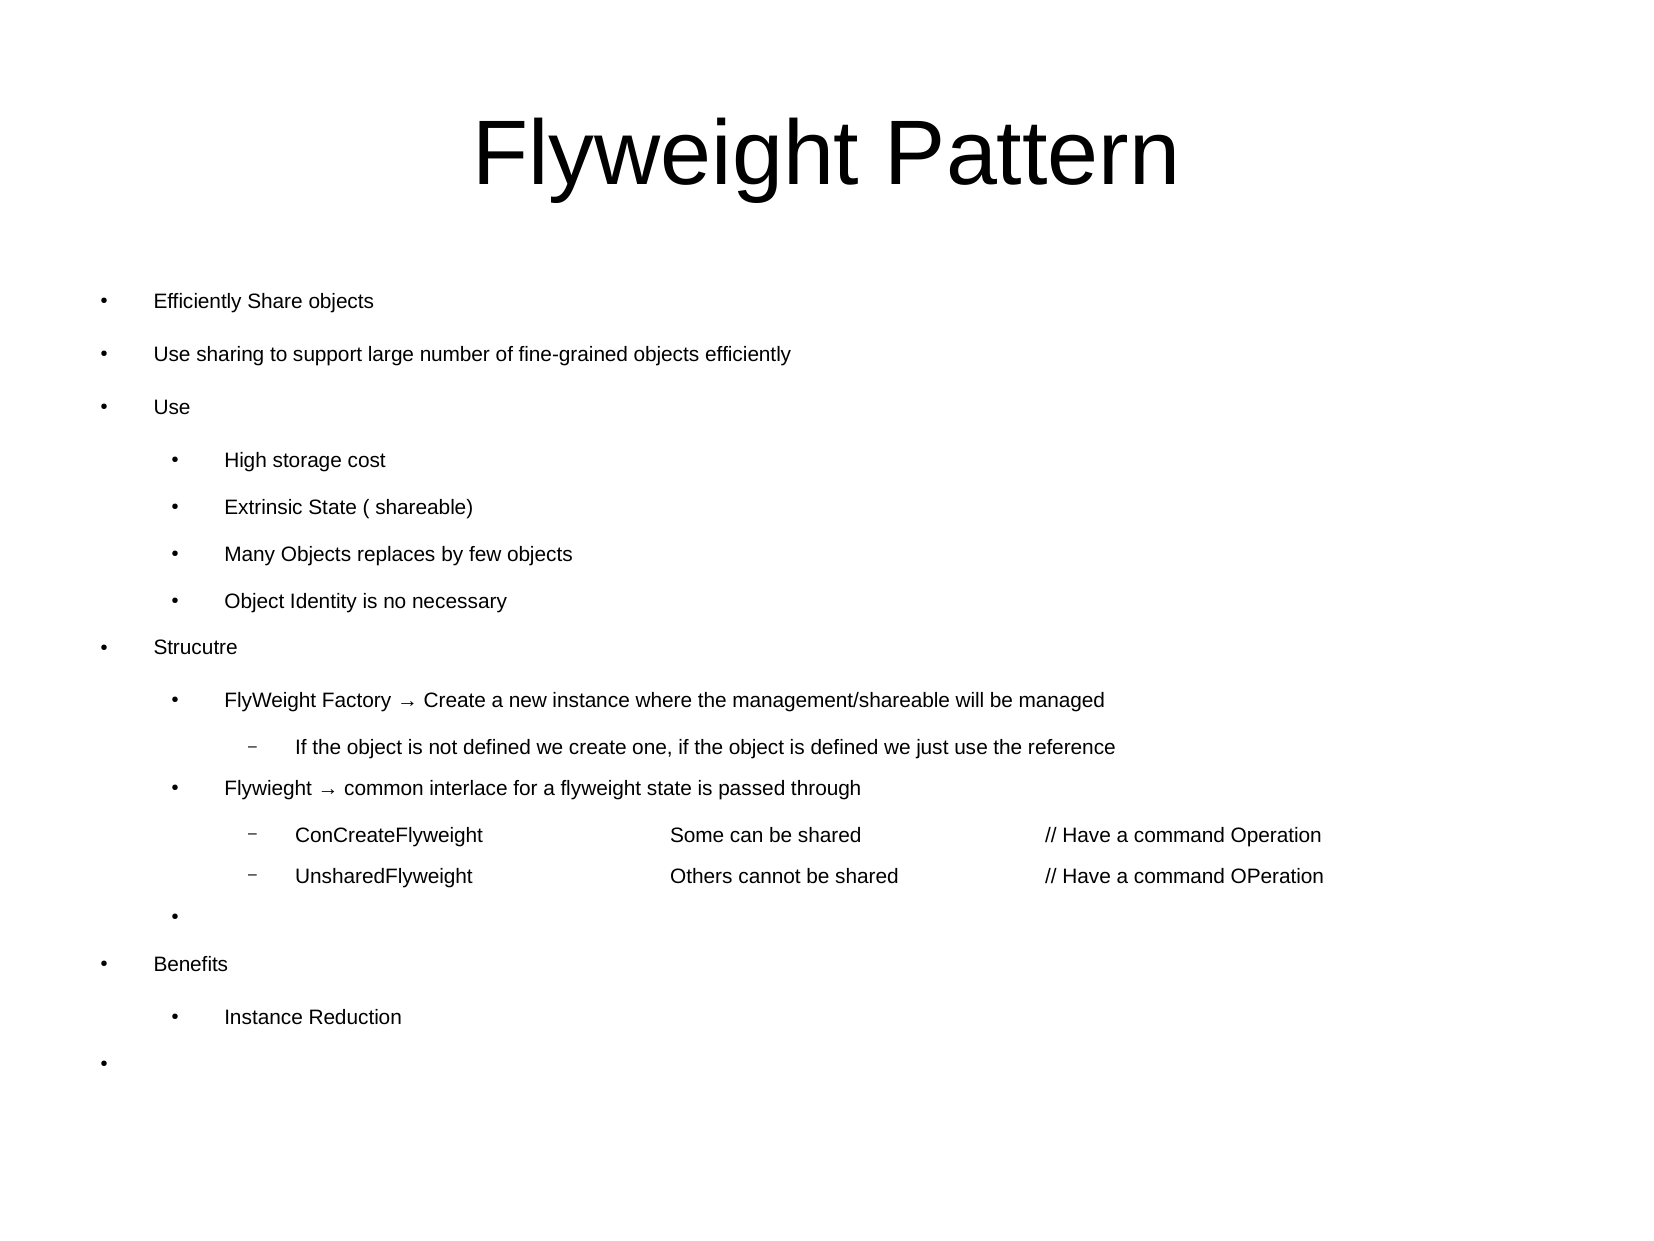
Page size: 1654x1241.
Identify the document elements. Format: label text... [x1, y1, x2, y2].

title Flyweight Pattern [82, 49, 1571, 257]
list Efficiently Share objects Use sharing to support large number of fine-grained objects efficiently Use High storage cost Extrinsic State ( shareable) Many Objects replaces by few objects Object Identity is no necessary Strucutre FlyWeight Factory → Create a new instance where the management/shareable will be managed If the object is not defined we create one, if the object is defined we just use the reference Flywieght → common interlace for a flyweight state is passed through ConCreateFlyweight Some can be shared // Have a command Operation UnsharedFlyweight Others cannot be shared // Have a command OPeration Benefits Instance Reduction [82, 290, 1576, 1238]
